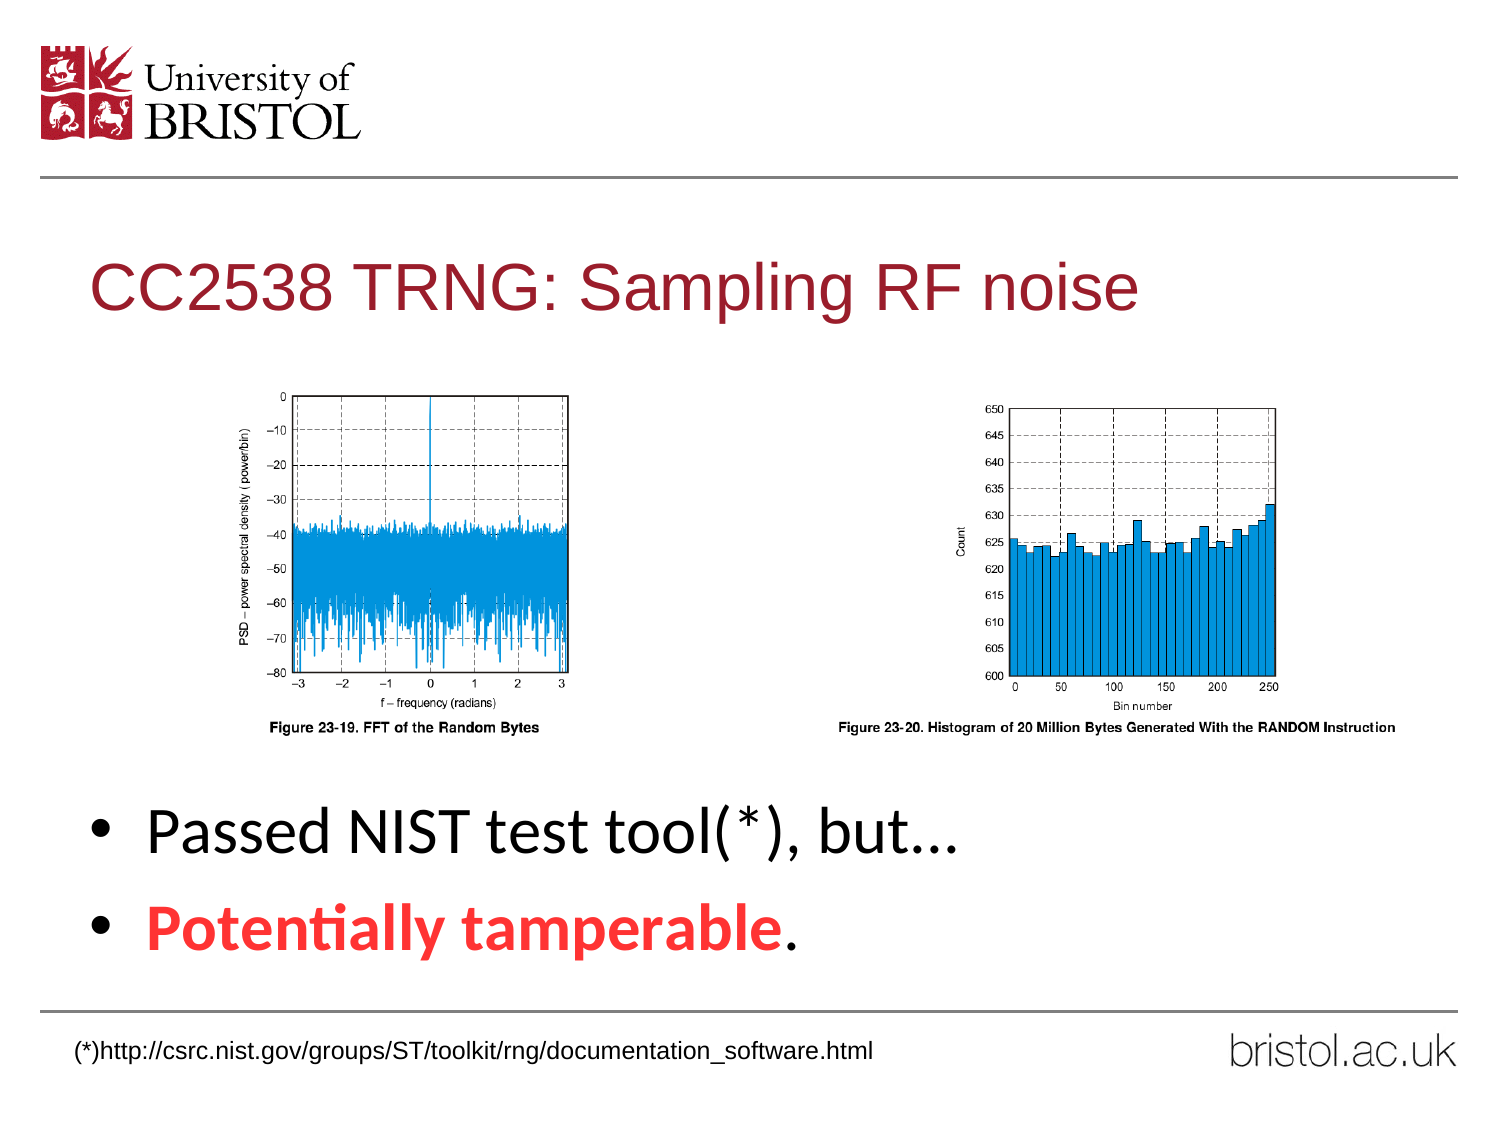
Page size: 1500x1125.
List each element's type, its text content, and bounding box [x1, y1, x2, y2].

picture [1214, 1023, 1459, 1080]
title CC2538 TRNG: Sampling RF noise [75, 190, 1426, 378]
list Passed NIST test tool(*), but... Potentially tamperable. [75, 779, 1426, 1005]
picture [782, 389, 1412, 745]
text_box (*)http://csrc.nist.gov/groups/ST/toolkit/rng/documentation_software.html [59, 1027, 1182, 1073]
picture [213, 389, 587, 745]
picture [41, 46, 361, 140]
